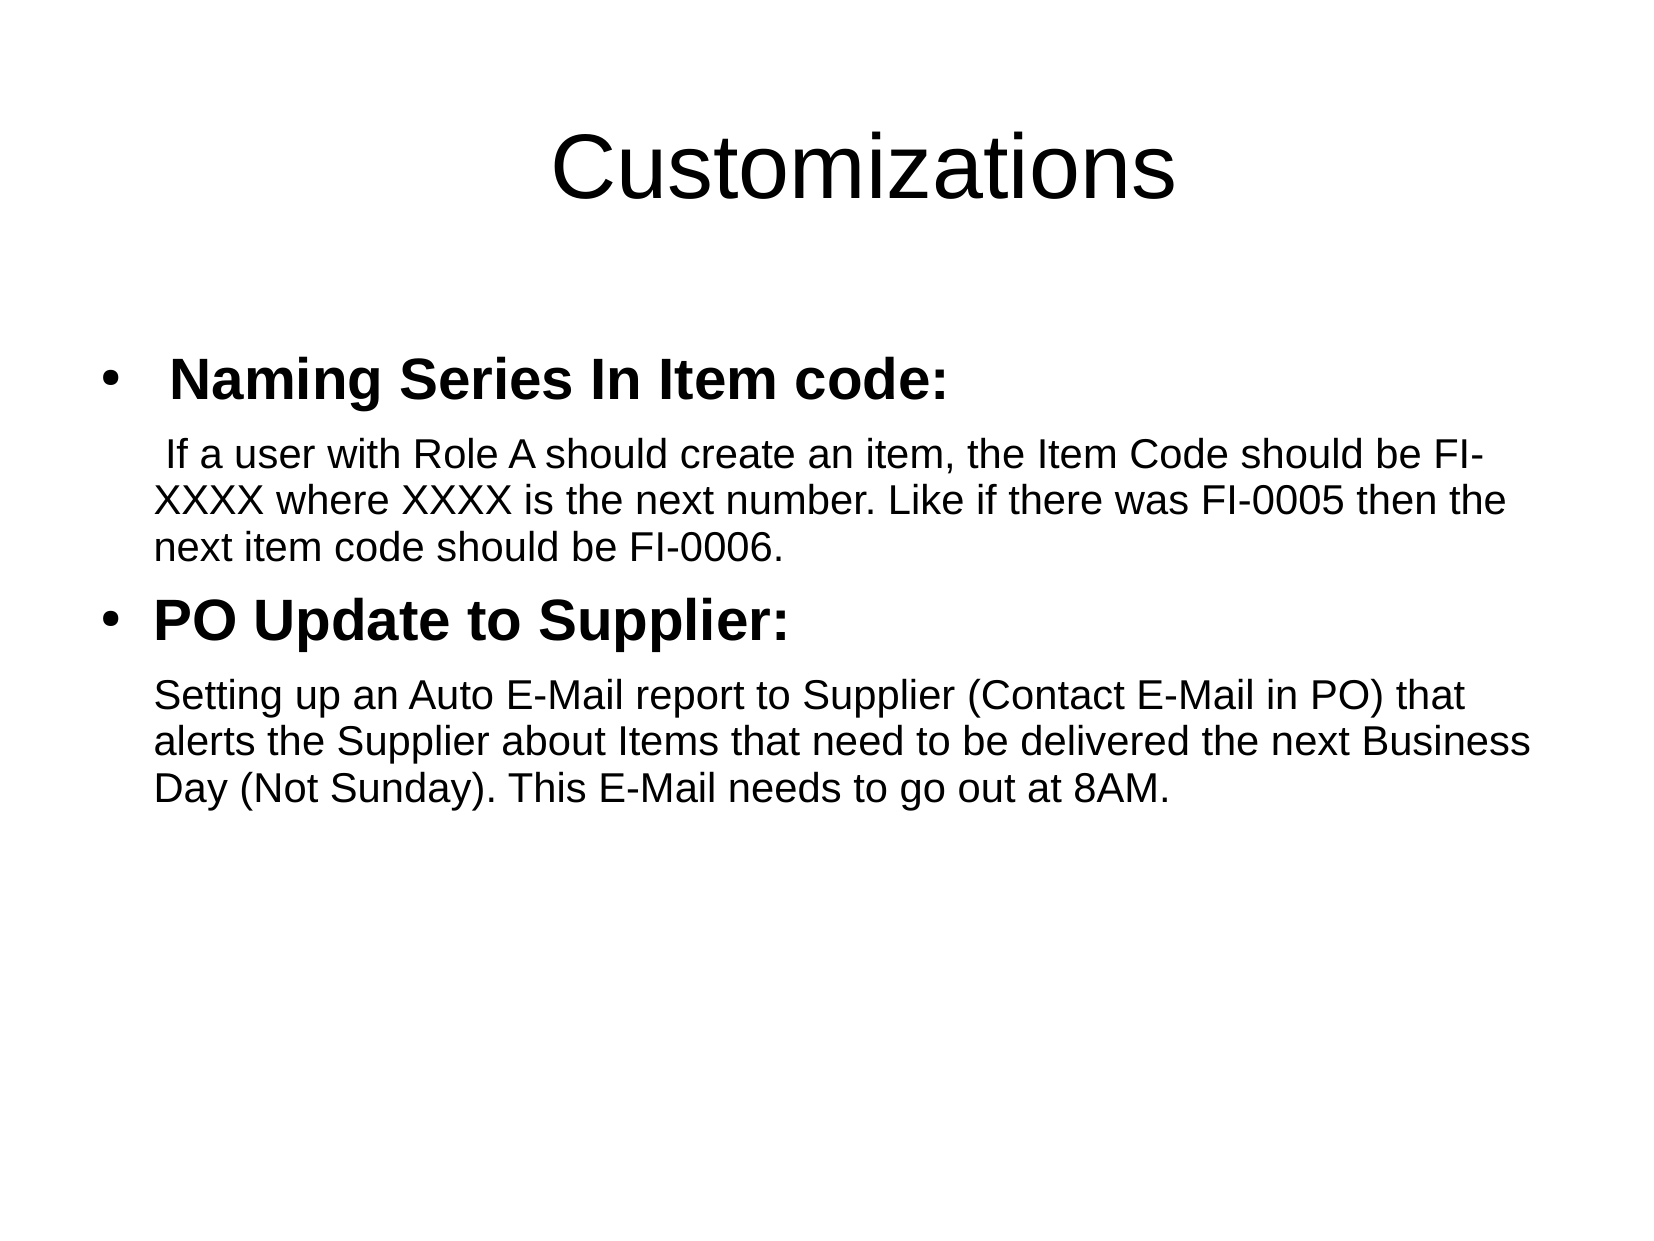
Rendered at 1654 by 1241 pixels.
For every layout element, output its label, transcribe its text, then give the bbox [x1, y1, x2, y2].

list Naming Series In Item code: If a user with Role A should create an item, the Item Code should be FI-XXXX where XXXX is the next number. Like if there was FI-0005 then the next item code should be FI-0006. PO Update to Supplier: Setting up an Auto E-Mail report to Supplier (Contact E-Mail in PO) that alerts the Supplier about Items that need to be delivered the next Business Day (Not Sunday). This E-Mail needs to go out at 8AM. [82, 180, 1571, 1010]
title Customizations [120, 62, 1609, 271]
